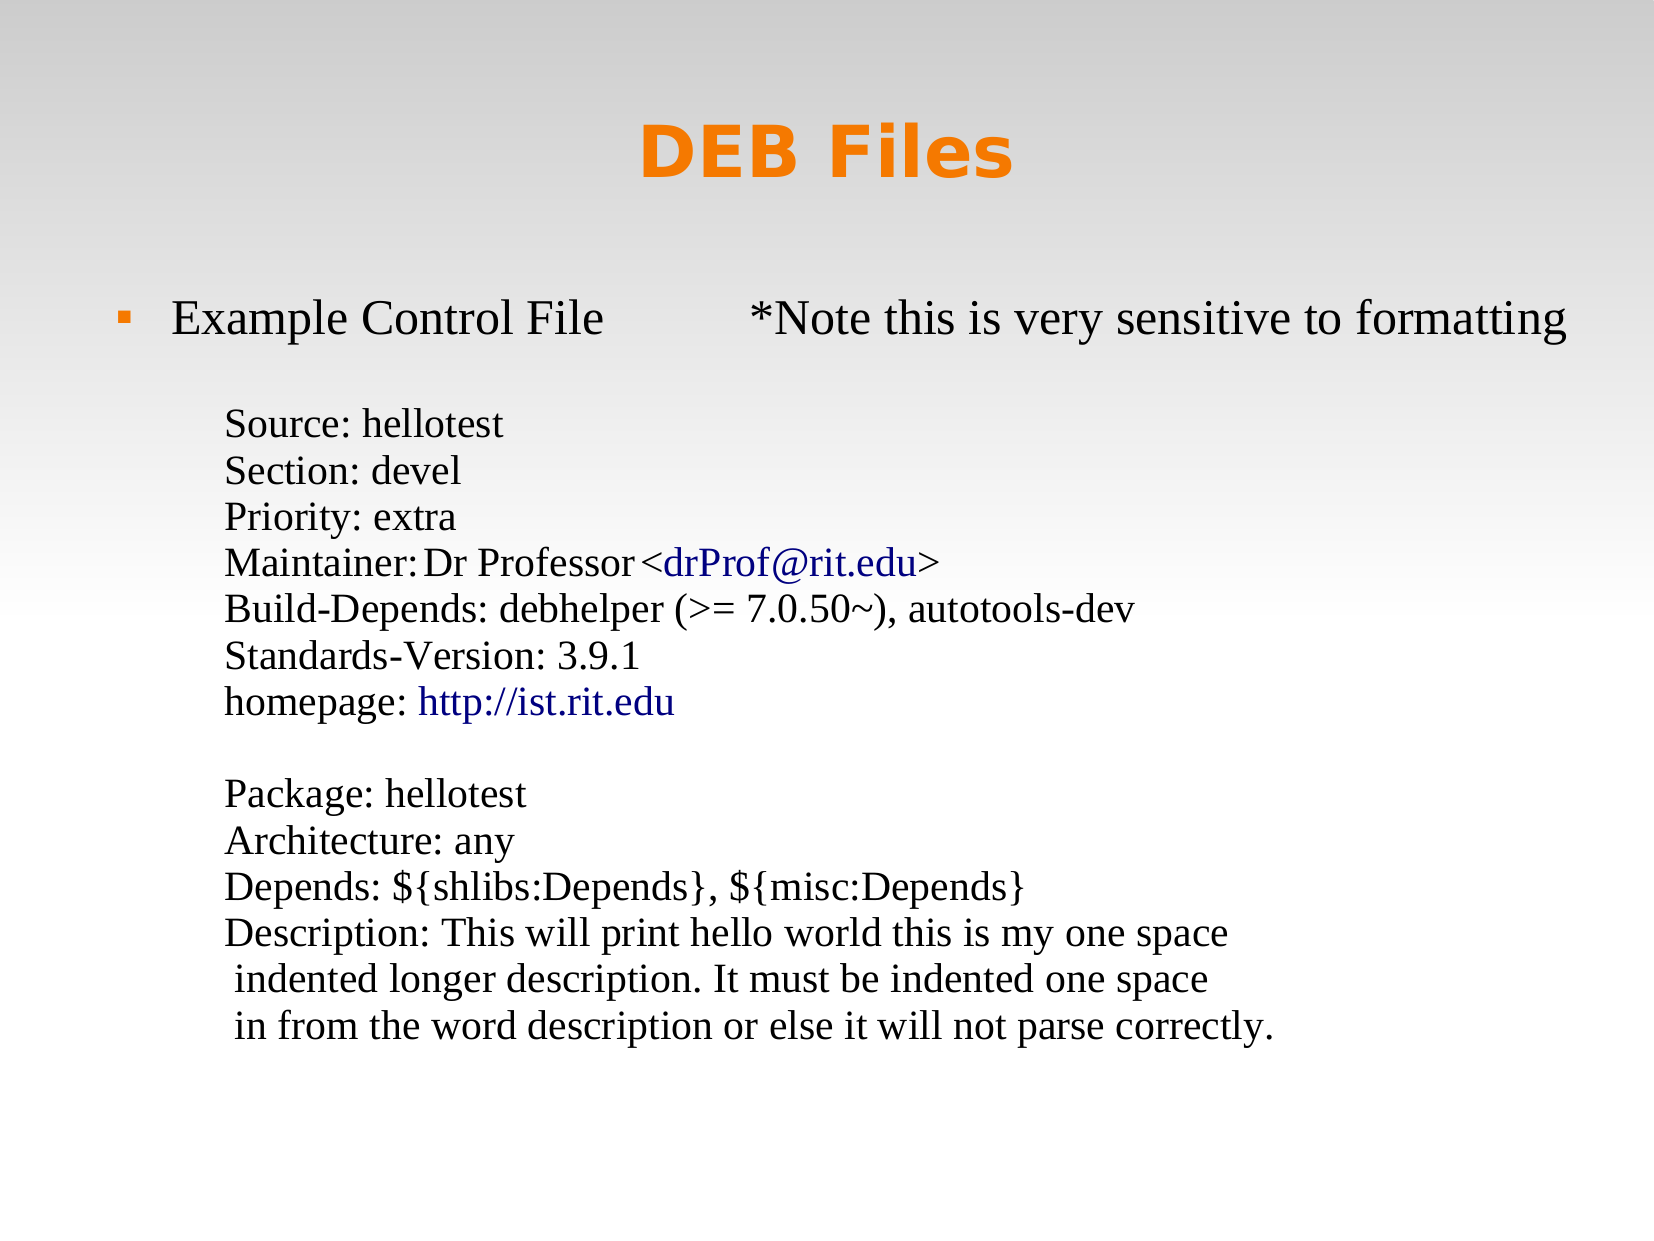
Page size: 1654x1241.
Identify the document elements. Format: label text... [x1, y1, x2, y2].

title DEB Files [82, 49, 1571, 257]
list Example Control File *Note this is very sensitive to formatting Source: hellotest Section: devel Priority: extra Maintainer: Dr Professor <drProf@rit.edu> Build-Depends: debhelper (>= 7.0.50~), autotools-dev Standards-Version: 3.9.1 homepage: http://ist.rit.edu Package: hellotest Architecture: any Depends: ${shlibs:Depends}, ${misc:Depends} Description: This will print hello world this is my one space indented longer description. It must be indented one space in from the word description or else it will not parse correctly. [82, 290, 1571, 1209]
